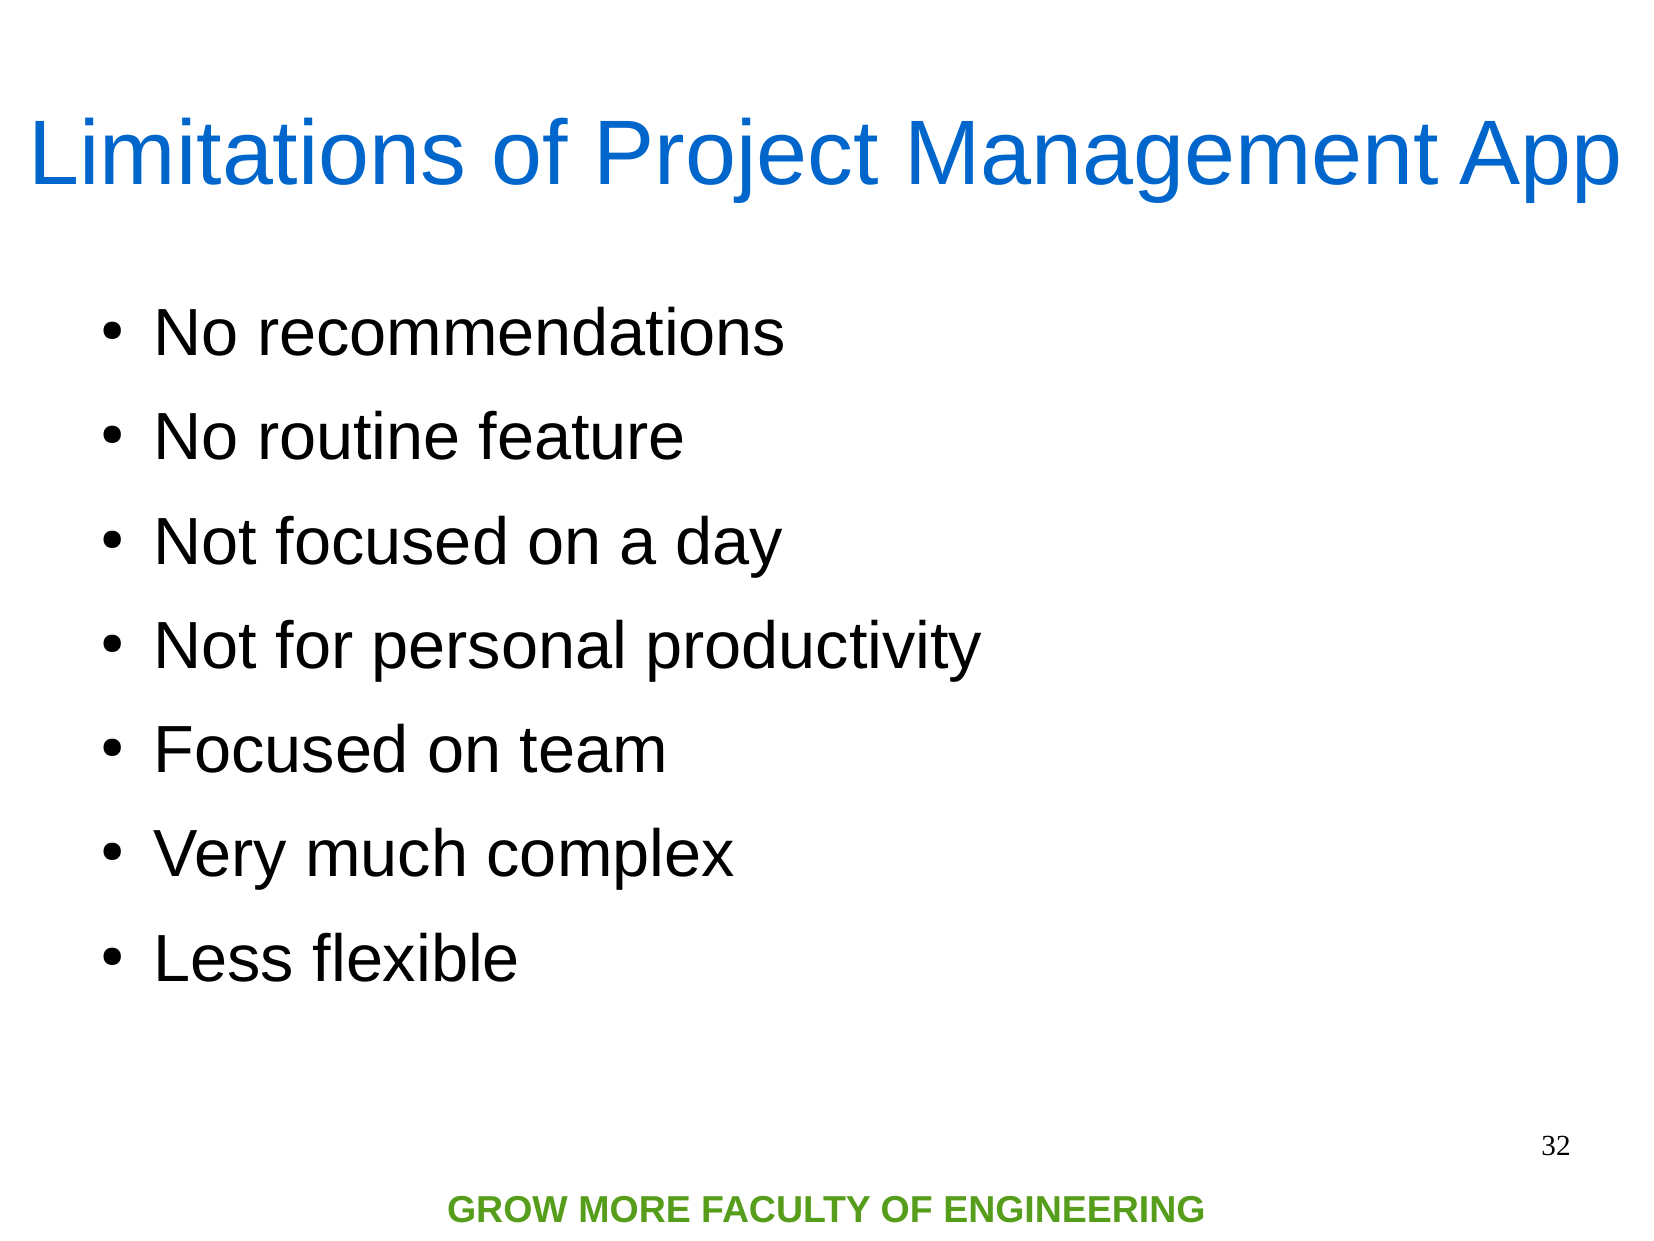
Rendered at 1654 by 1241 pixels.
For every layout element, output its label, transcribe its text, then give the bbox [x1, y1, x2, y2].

list No recommendations No routine feature Not focused on a day Not for personal productivity Focused on team Very much complex Less flexible [82, 295, 1571, 1015]
title Limitations of Project Management App [0, 49, 1654, 257]
